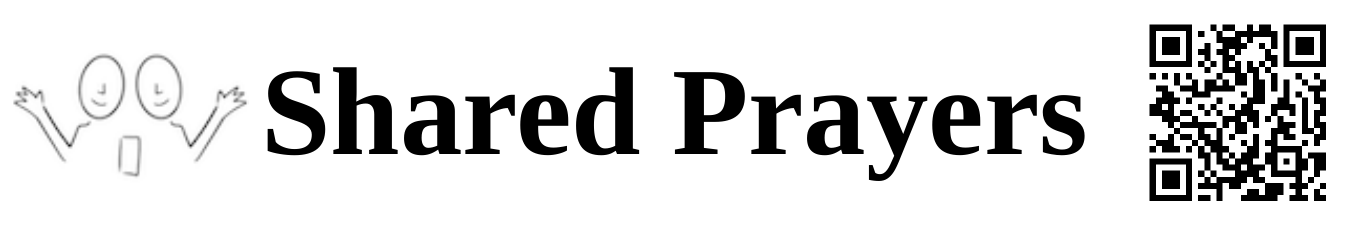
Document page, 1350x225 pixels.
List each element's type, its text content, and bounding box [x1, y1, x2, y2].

picture [1125, 0, 1350, 225]
picture [12, 50, 249, 185]
title Shared Prayers [0, 0, 1125, 225]
